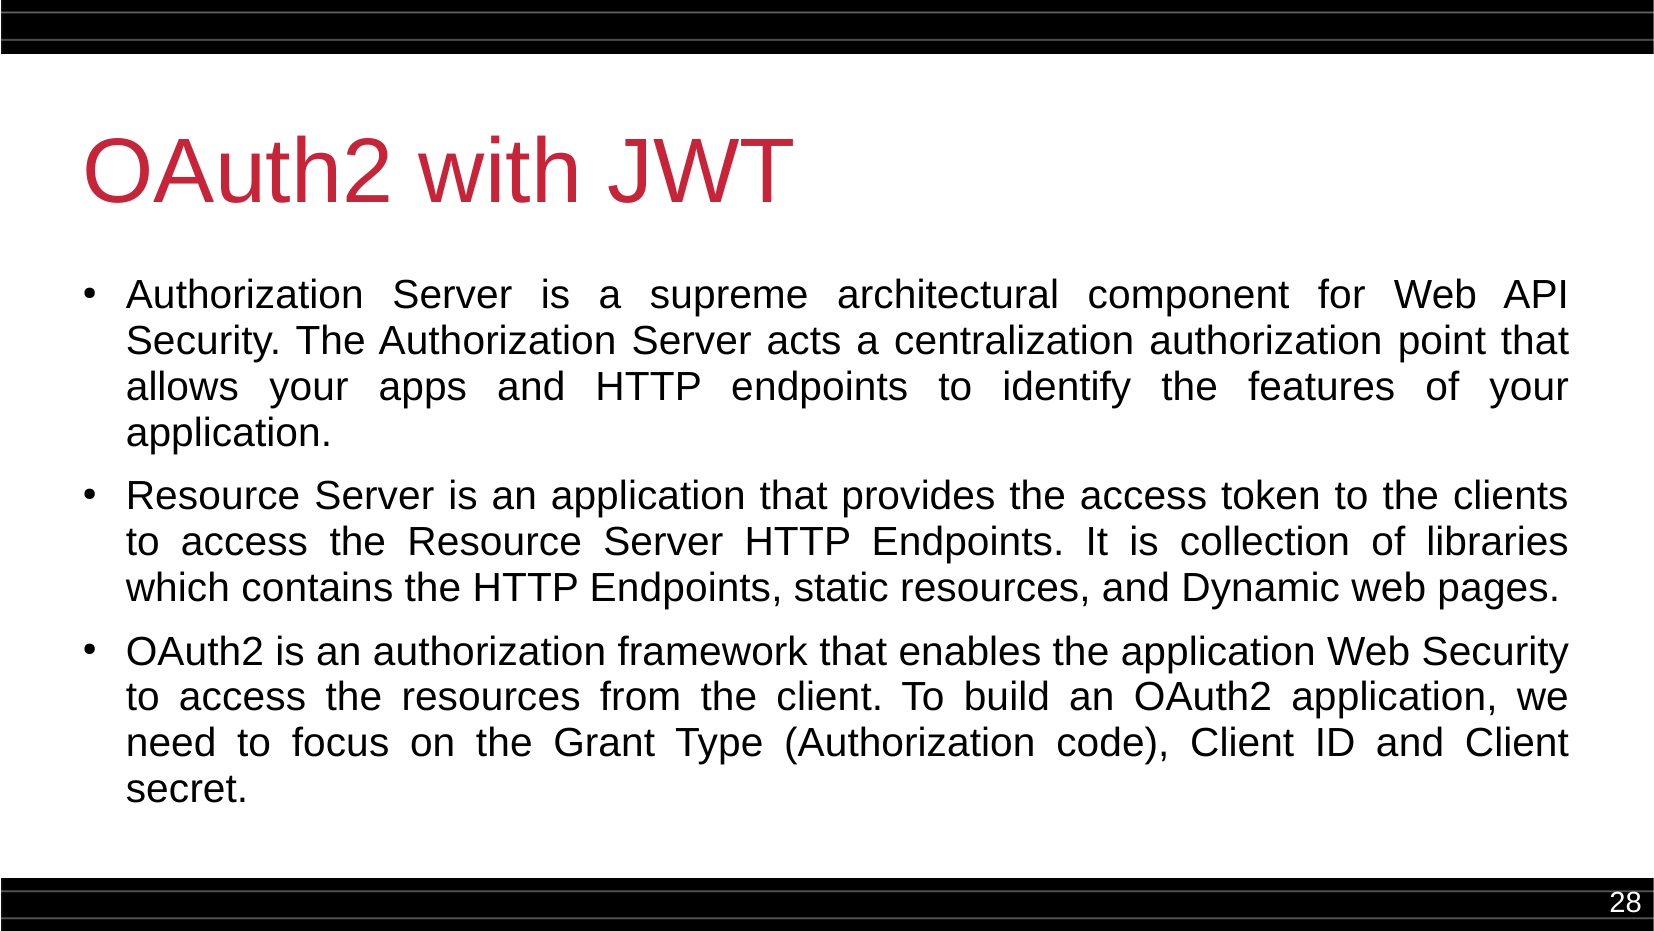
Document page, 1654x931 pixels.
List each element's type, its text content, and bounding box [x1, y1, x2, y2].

title OAuth2 with JWT [82, 67, 1571, 271]
list Authorization Server is a supreme architectural component for Web API Security. The Authorization Server acts a centralization authorization point that allows your apps and HTTP endpoints to identify the features of your application. Resource Server is an application that provides the access token to the clients to access the Resource Server HTTP Endpoints. It is collection of libraries which contains the HTTP Endpoints, static resources, and Dynamic web pages. OAuth2 is an authorization framework that enables the application Web Security to access the resources from the client. To build an OAuth2 application, we need to focus on the Grant Type (Authorization code), Client ID and Client secret. [82, 271, 1571, 851]
picture [1, 878, 1654, 931]
picture [1, 0, 1654, 54]
